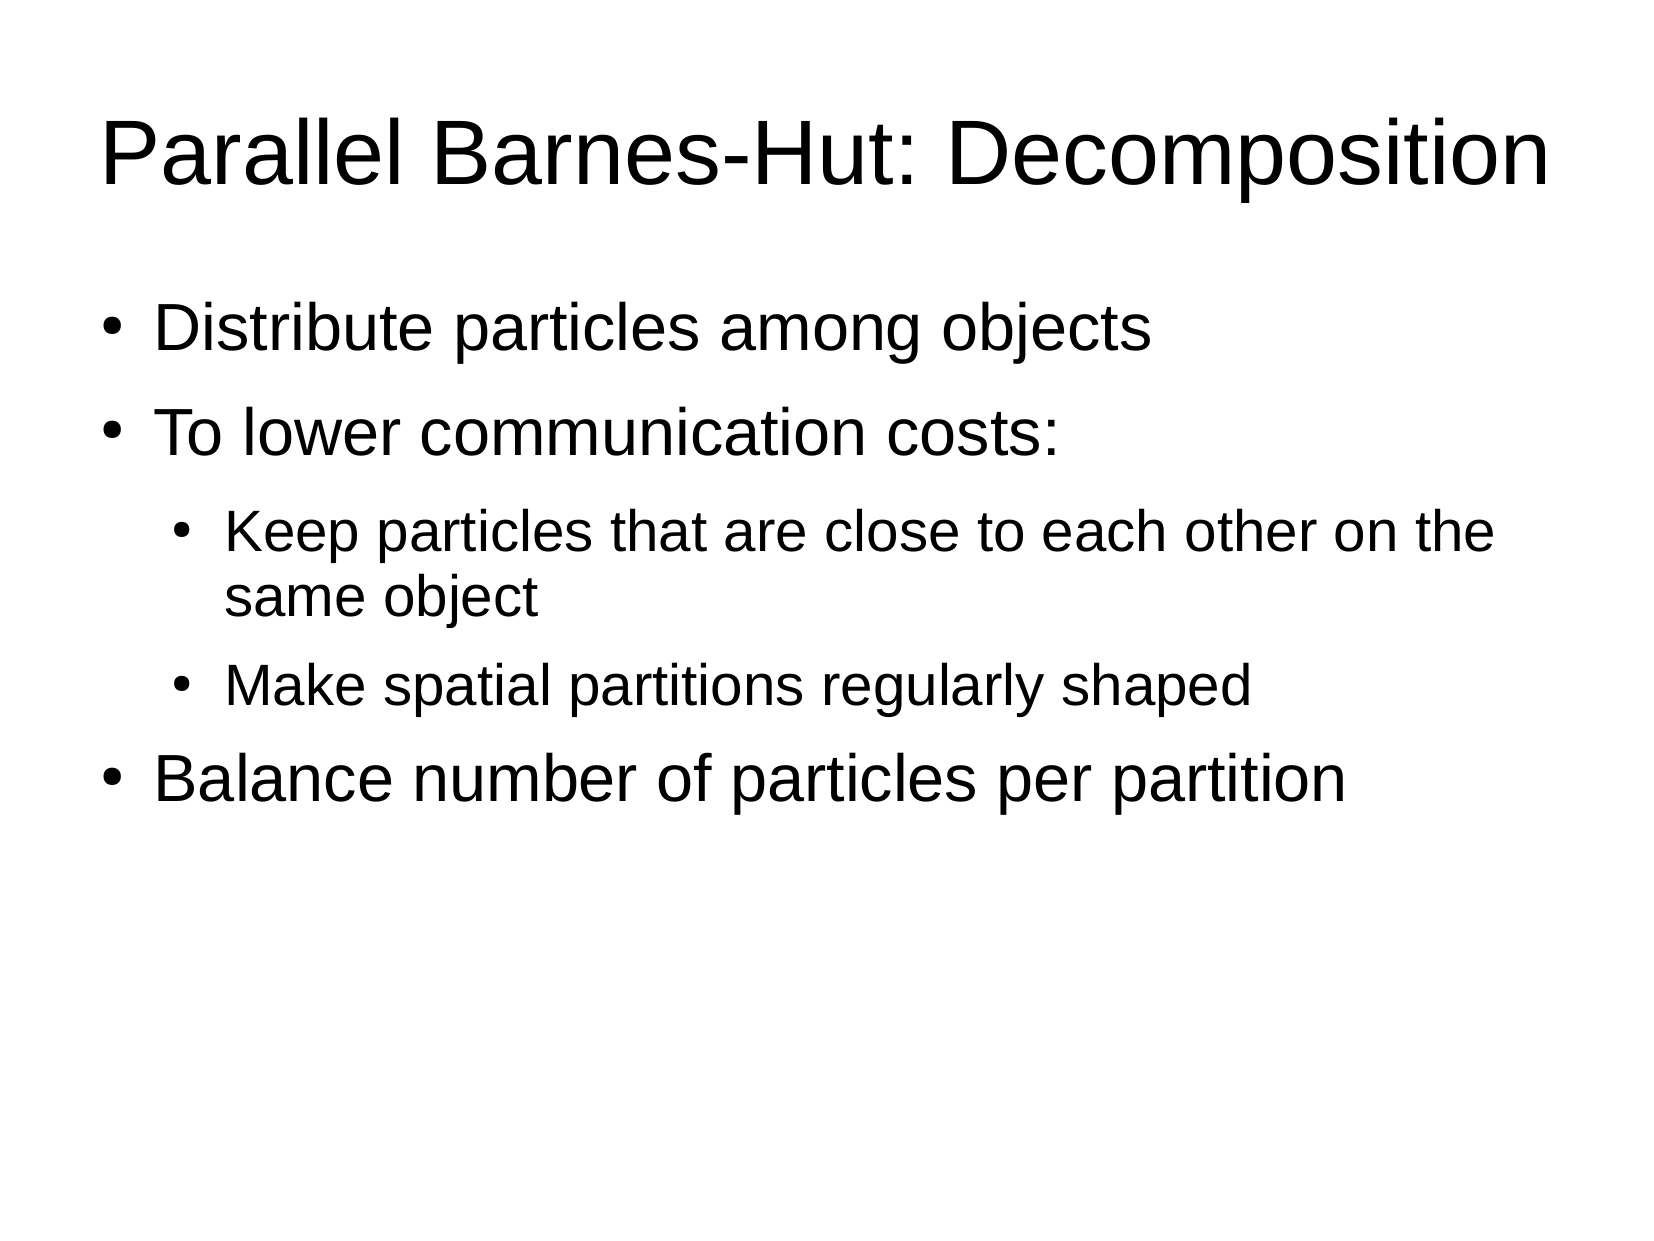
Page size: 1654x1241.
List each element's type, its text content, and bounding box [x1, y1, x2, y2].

title Parallel Barnes-Hut: Decomposition [82, 56, 1571, 250]
list Distribute particles among objects To lower communication costs: Keep particles that are close to each other on the same object Make spatial partitions regularly shaped Balance number of particles per partition [82, 290, 1571, 1109]
